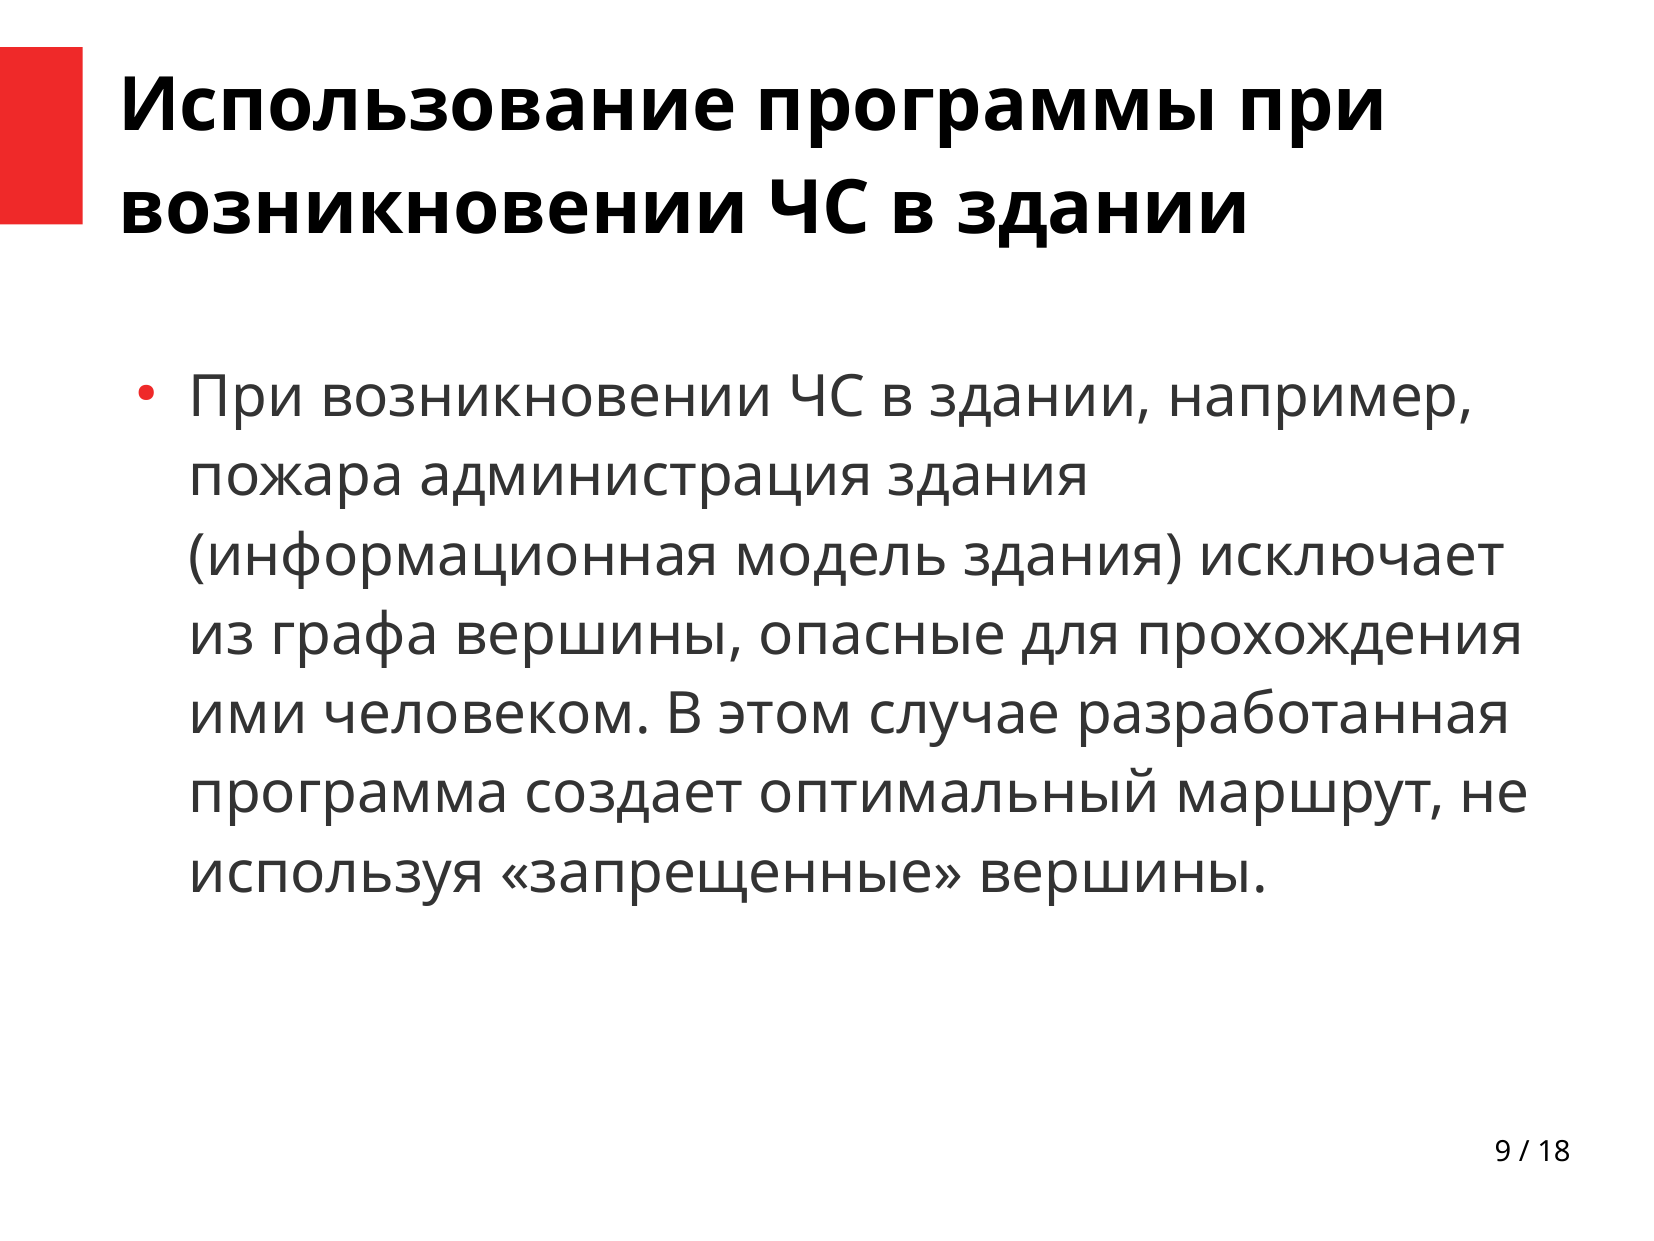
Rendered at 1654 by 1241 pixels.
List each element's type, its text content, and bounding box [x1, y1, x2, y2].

title Использование программы при возникновении ЧС в здании [118, 49, 1571, 257]
list При возникновении ЧС в здании, например, пожара администрация здания (информационная модель здания) исключает из графа вершины, опасные для прохождения ими человеком. В этом случае разработанная программа создает оптимальный маршрут, не используя «запрещенные» вершины. [118, 354, 1536, 1074]
